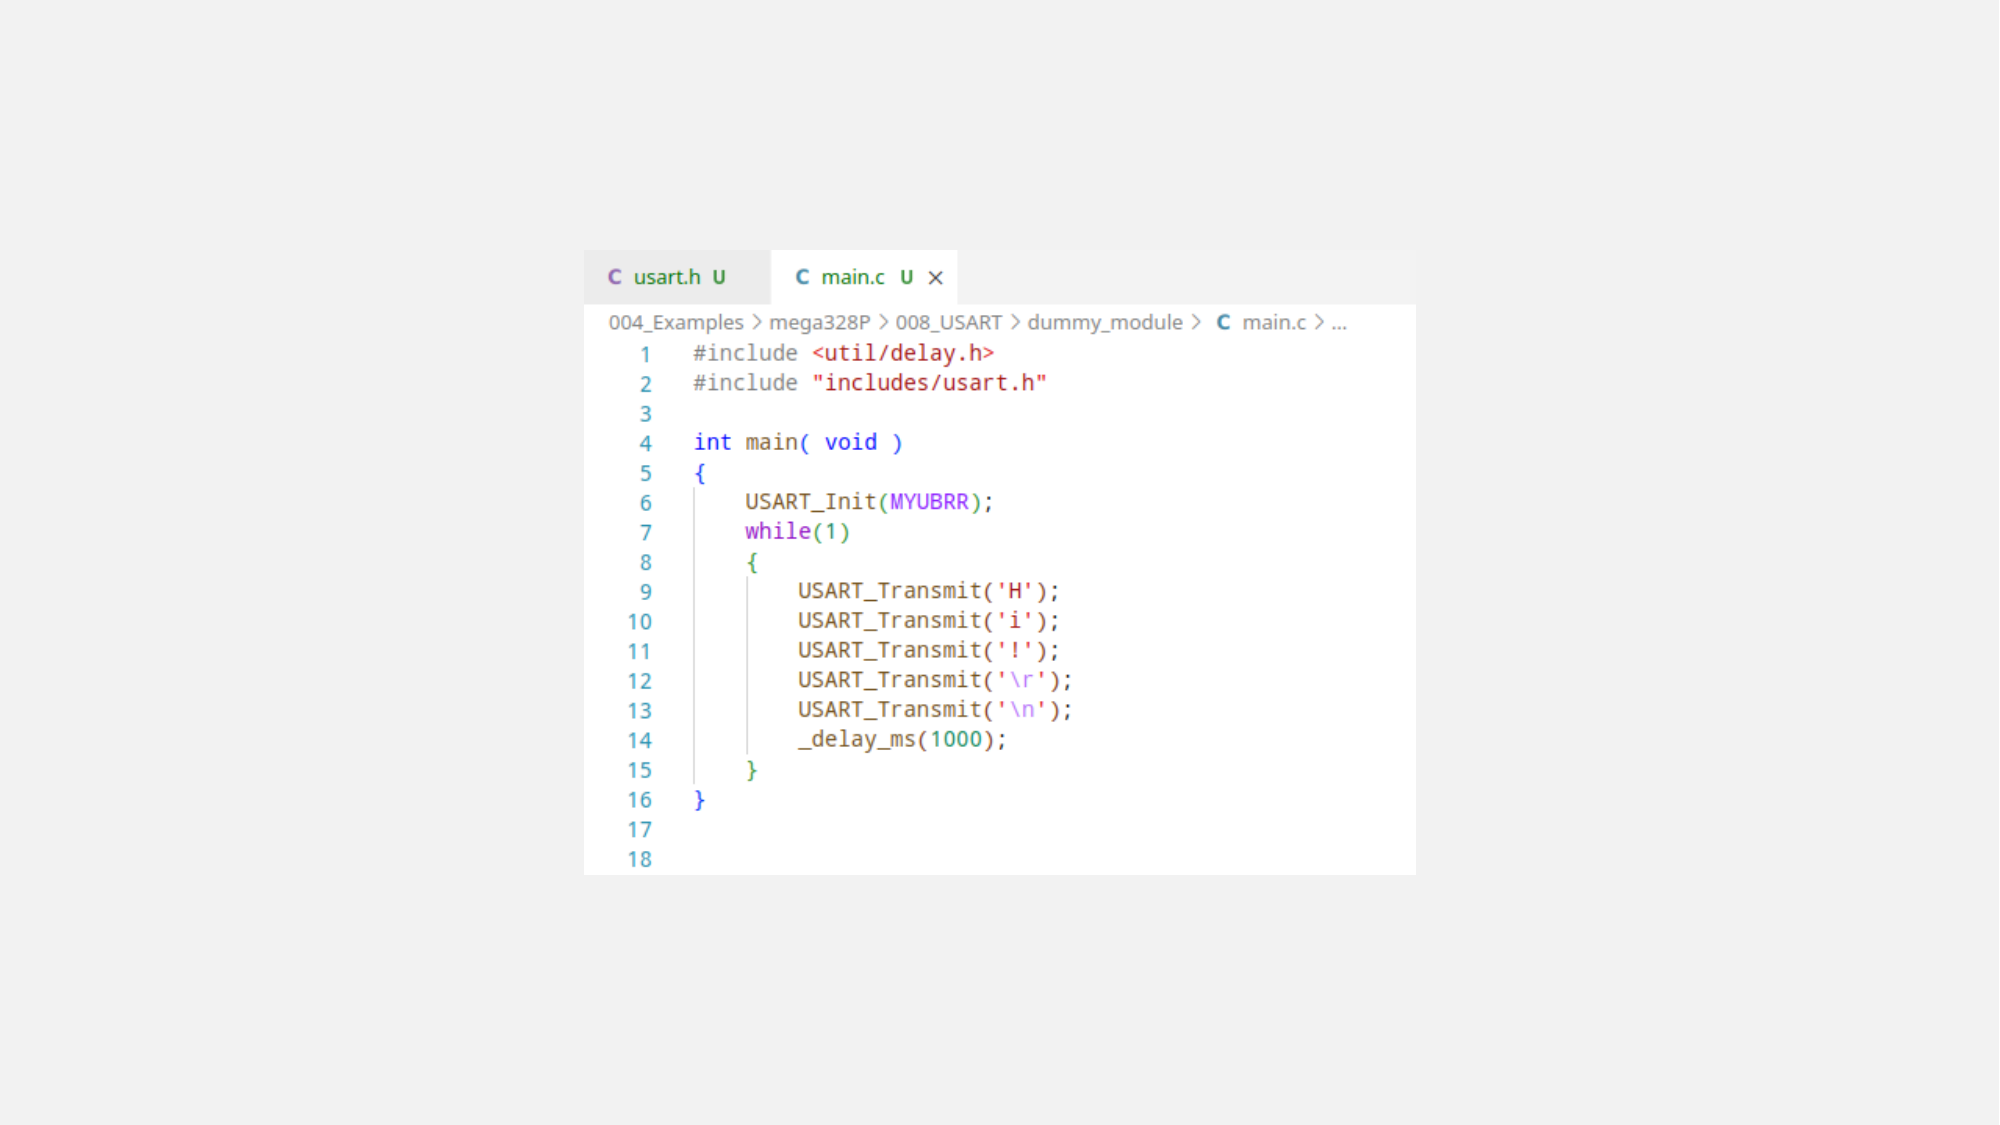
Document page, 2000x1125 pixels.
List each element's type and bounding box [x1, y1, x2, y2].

picture [584, 250, 1416, 875]
